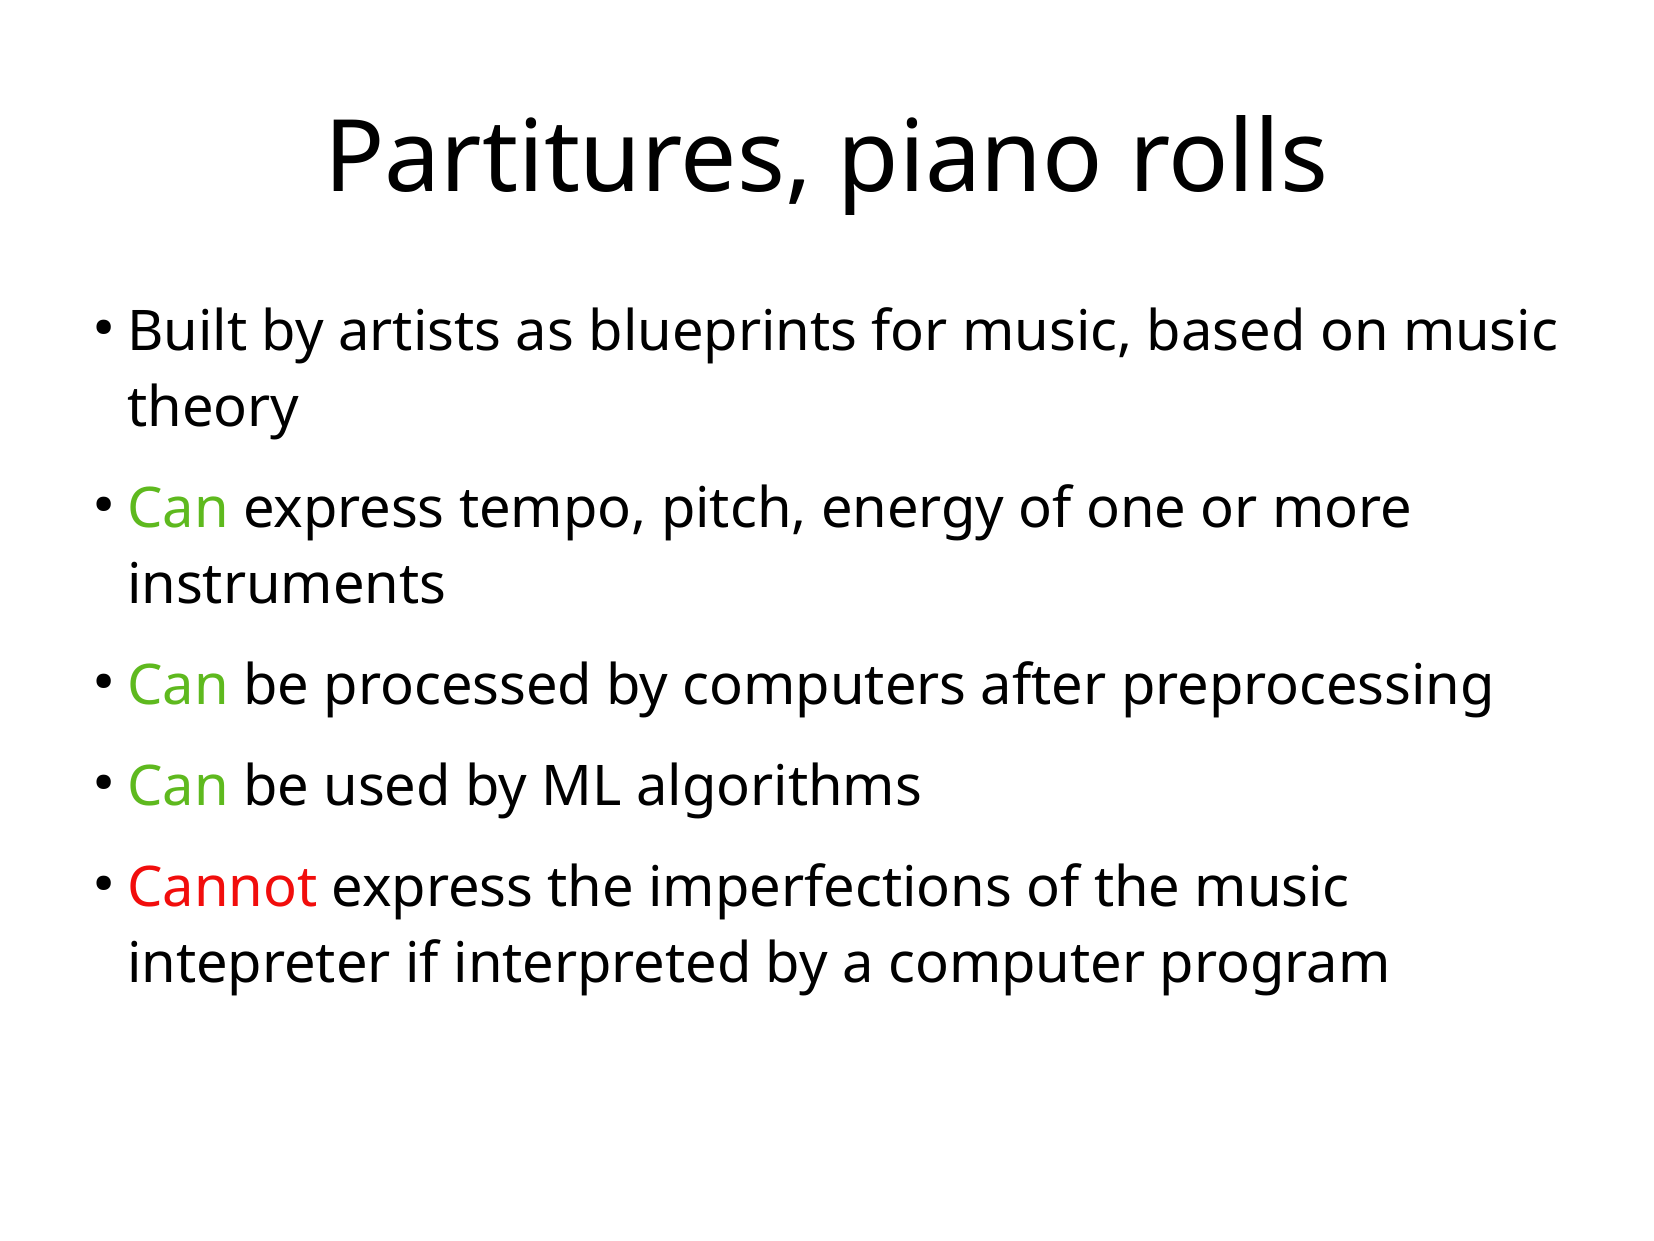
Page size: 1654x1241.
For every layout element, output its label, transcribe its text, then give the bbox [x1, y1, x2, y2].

list Built by artists as blueprints for music, based on music theory Can express tempo, pitch, energy of one or more instruments Can be processed by computers after preprocessing Can be used by ML algorithms Cannot express the imperfections of the music intepreter if interpreted by a computer program [82, 290, 1571, 1010]
title Partitures, piano rolls [82, 49, 1571, 257]
